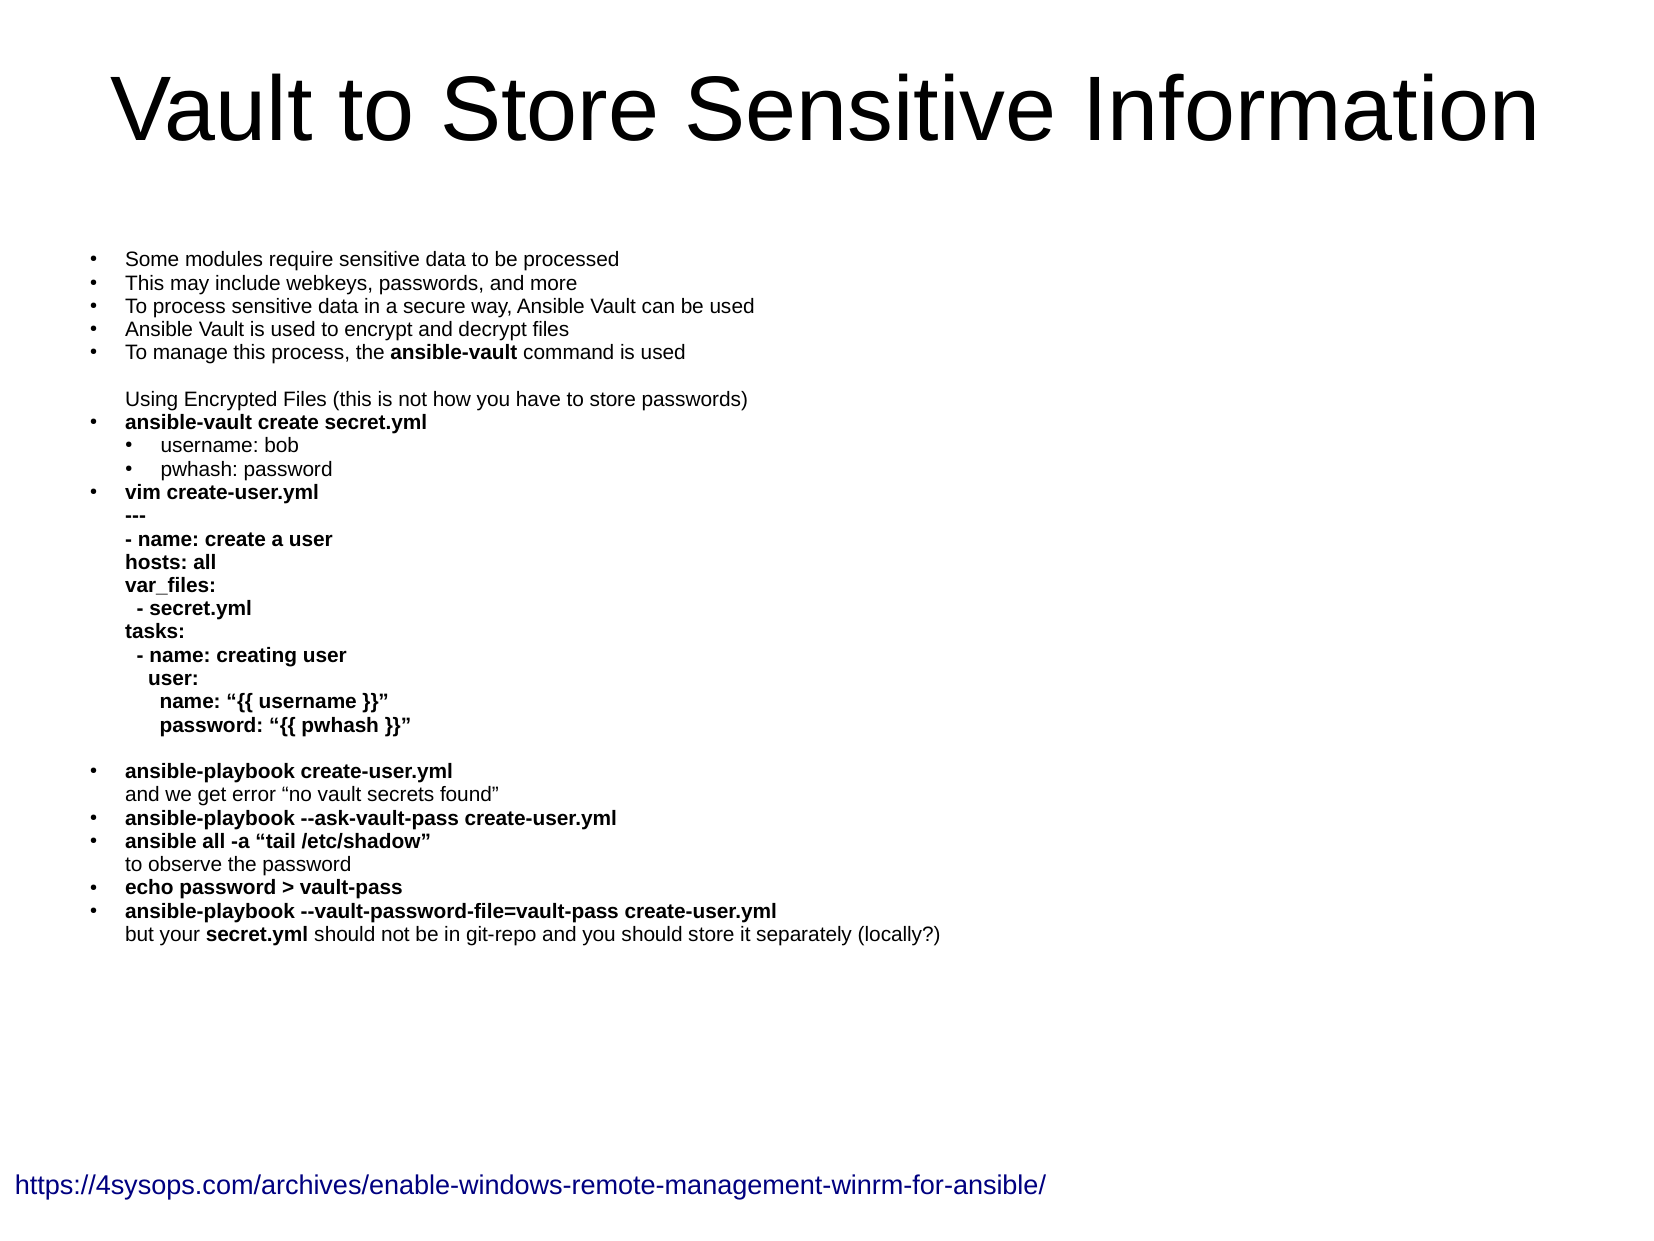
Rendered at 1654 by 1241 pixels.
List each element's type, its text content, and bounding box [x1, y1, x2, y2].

title Vault to Store Sensitive Information [82, 0, 1571, 208]
text_box https://4sysops.com/archives/enable-windows-remote-management-winrm-for-ansible/ [0, 1162, 1351, 1241]
text_box Some modules require sensitive data to be processed This may include webkeys, passwords, and more To process sensitive data in a secure way, Ansible Vault can be used Ansible Vault is used to encrypt and decrypt files To manage this process, the ansible-vault command is used Using Encrypted Files (this is not how you have to store passwords) ansible-vault create secret.yml username: bob pwhash: password vim create-user.yml --- - name: create a user hosts: all var_files: - secret.yml tasks: - name: creating user user: name: “{{ username }}” password: “{{ pwhash }}” ansible-playbook create-user.yml and we get error “no vault secrets found” ansible-playbook --ask-vault-pass create-user.yml ansible all -a “tail /etc/shadow” to observe the password echo password > vault-pass ansible-playbook --vault-password-file=vault-pass create-user.yml but your secret.yml should not be in git-repo and you should store it separately (locally?) [75, 217, 1613, 1135]
